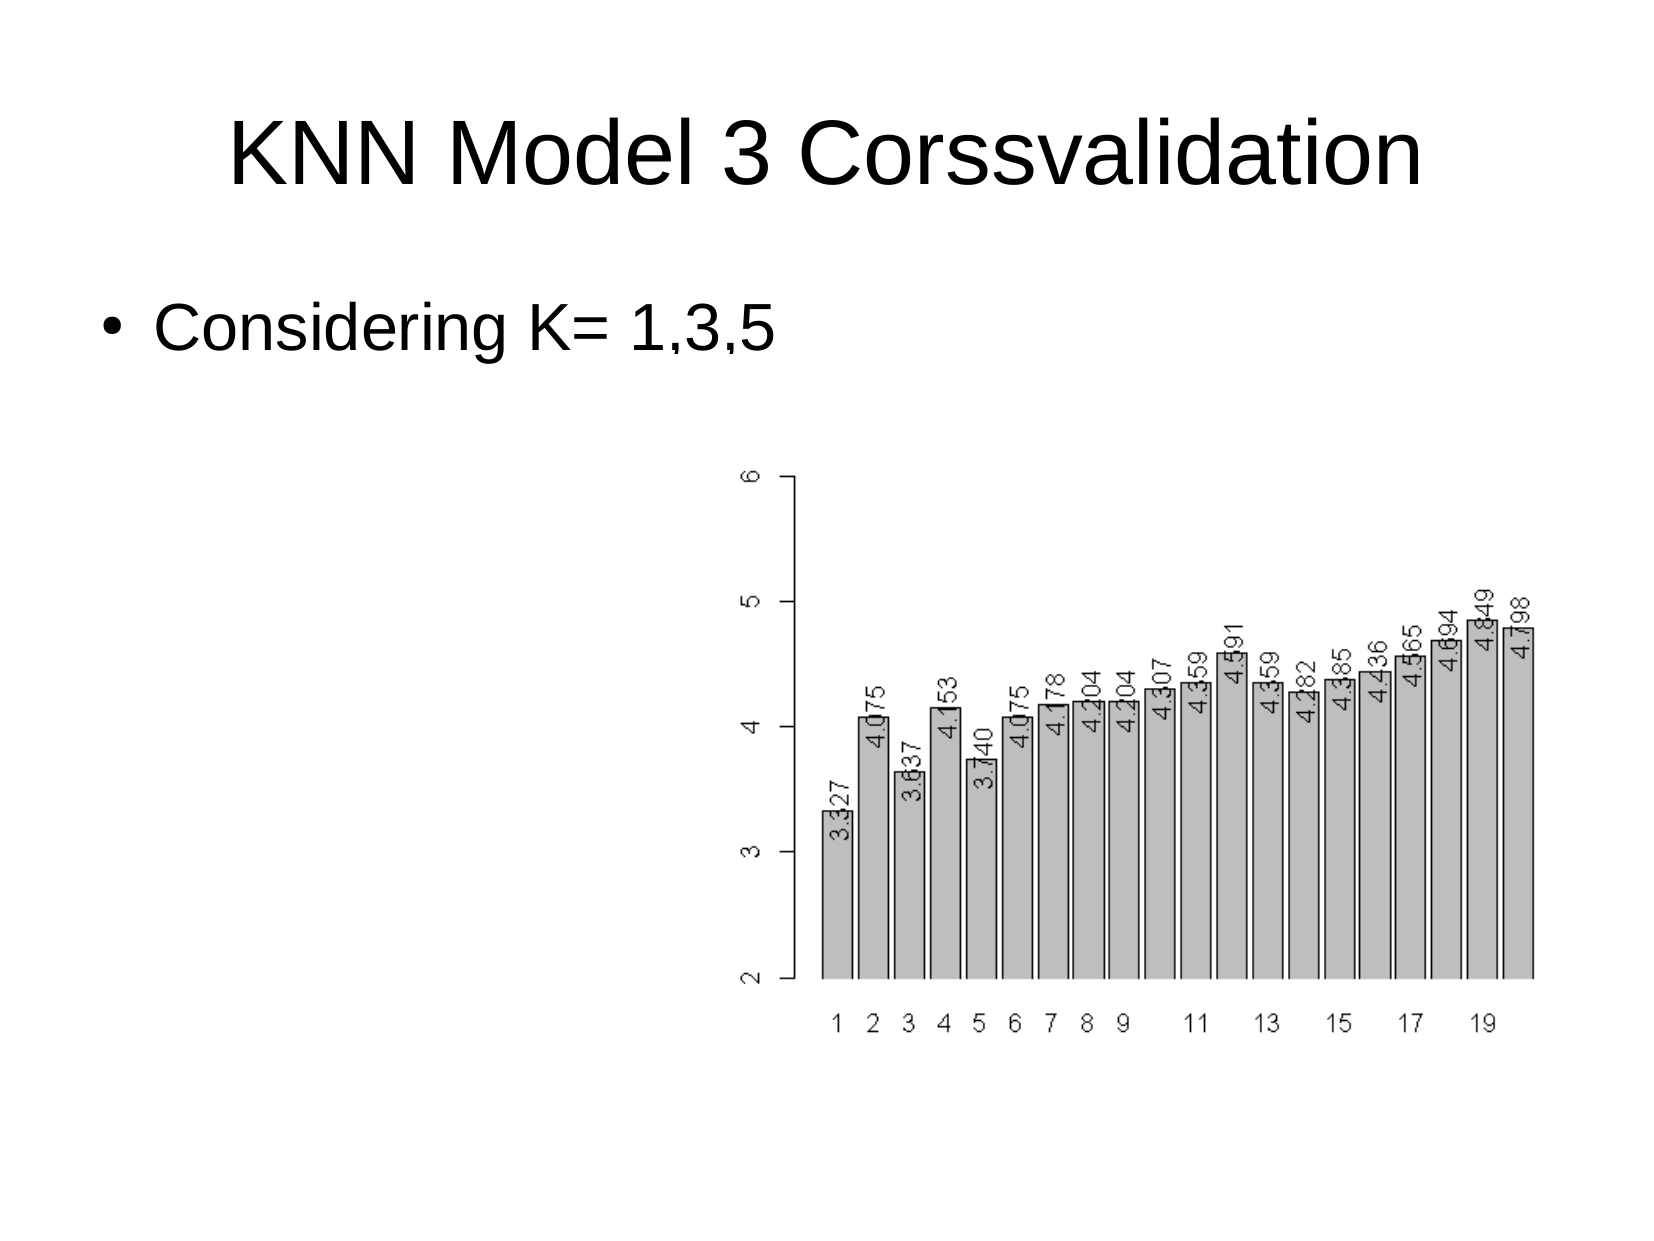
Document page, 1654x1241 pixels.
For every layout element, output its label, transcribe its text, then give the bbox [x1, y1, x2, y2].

picture [672, 354, 1625, 1131]
list Considering K= 1,3,5 [82, 290, 1571, 1109]
title KNN Model 3 Corssvalidation [82, 49, 1571, 257]
